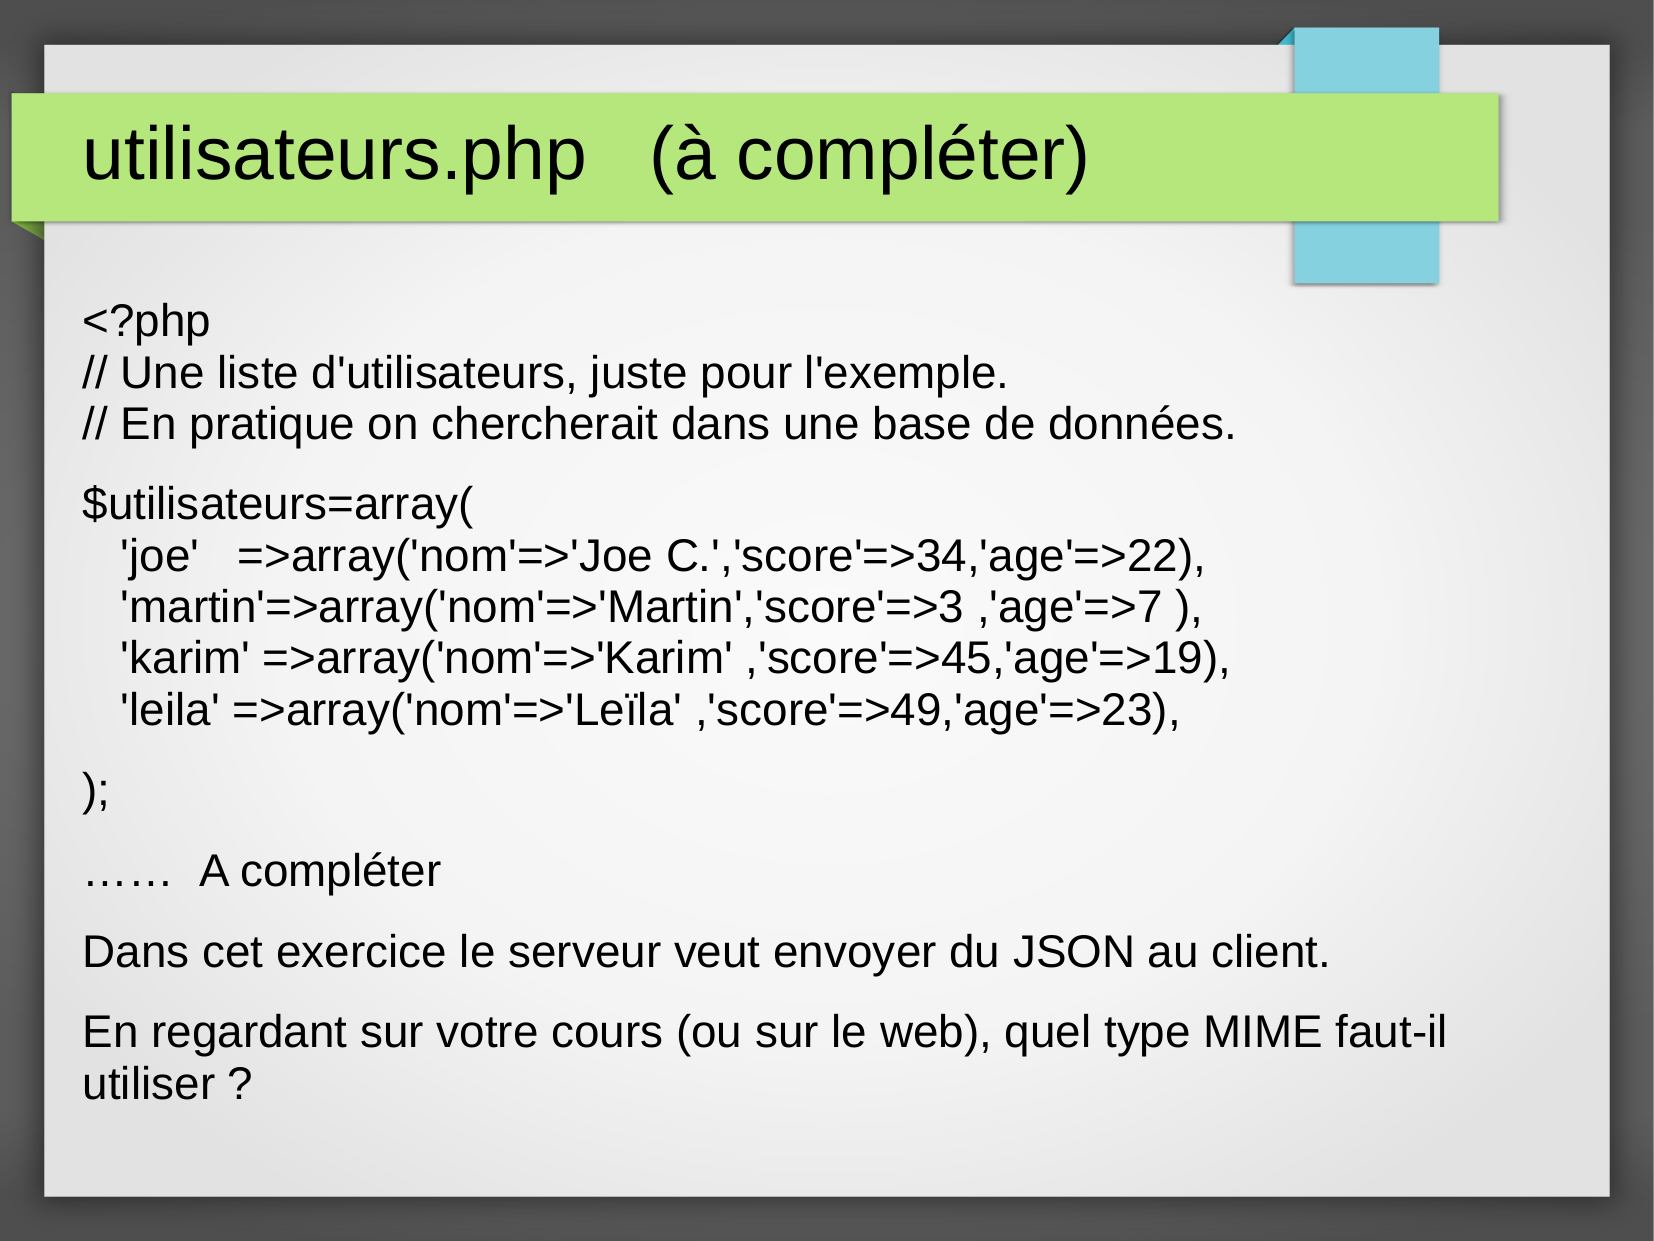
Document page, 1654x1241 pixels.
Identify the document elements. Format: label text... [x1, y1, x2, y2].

picture [0, 0, 1654, 1241]
title utilisateurs.php (à compléter) [82, 94, 1264, 213]
list <?php // Une liste d'utilisateurs, juste pour l'exemple. // En pratique on chercherait dans une base de données. $utilisateurs=array( 'joe' =>array('nom'=>'Joe C.','score'=>34,'age'=>22), 'martin'=>array('nom'=>'Martin','score'=>3 ,'age'=>7 ), 'karim' =>array('nom'=>'Karim' ,'score'=>45,'age'=>19), 'leila' =>array('nom'=>'Leïla' ,'score'=>49,'age'=>23), ); …… A compléter Dans cet exercice le serveur veut envoyer du JSON au client. En regardant sur votre cours (ou sur le web), quel type MIME faut-il utiliser ? [82, 295, 1571, 1015]
